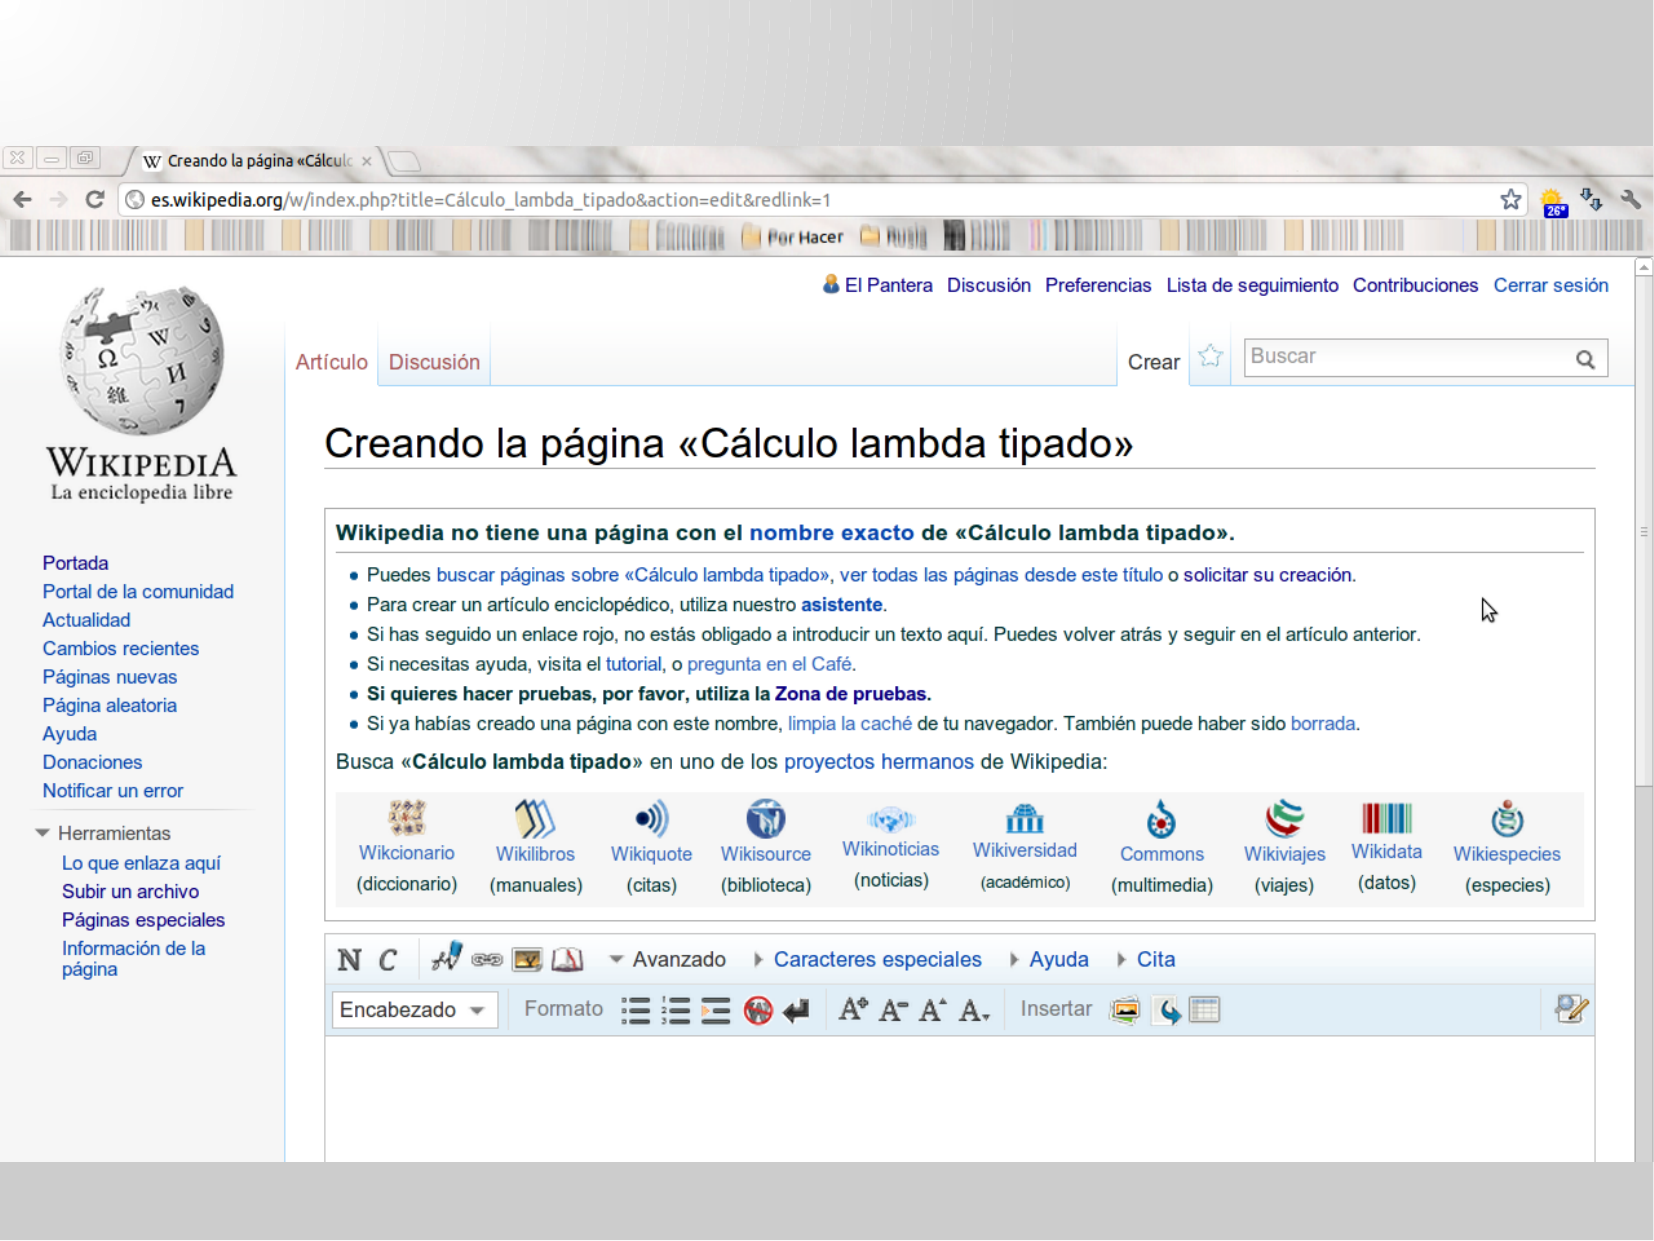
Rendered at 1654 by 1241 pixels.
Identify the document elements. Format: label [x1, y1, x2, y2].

picture [0, 146, 1654, 1162]
